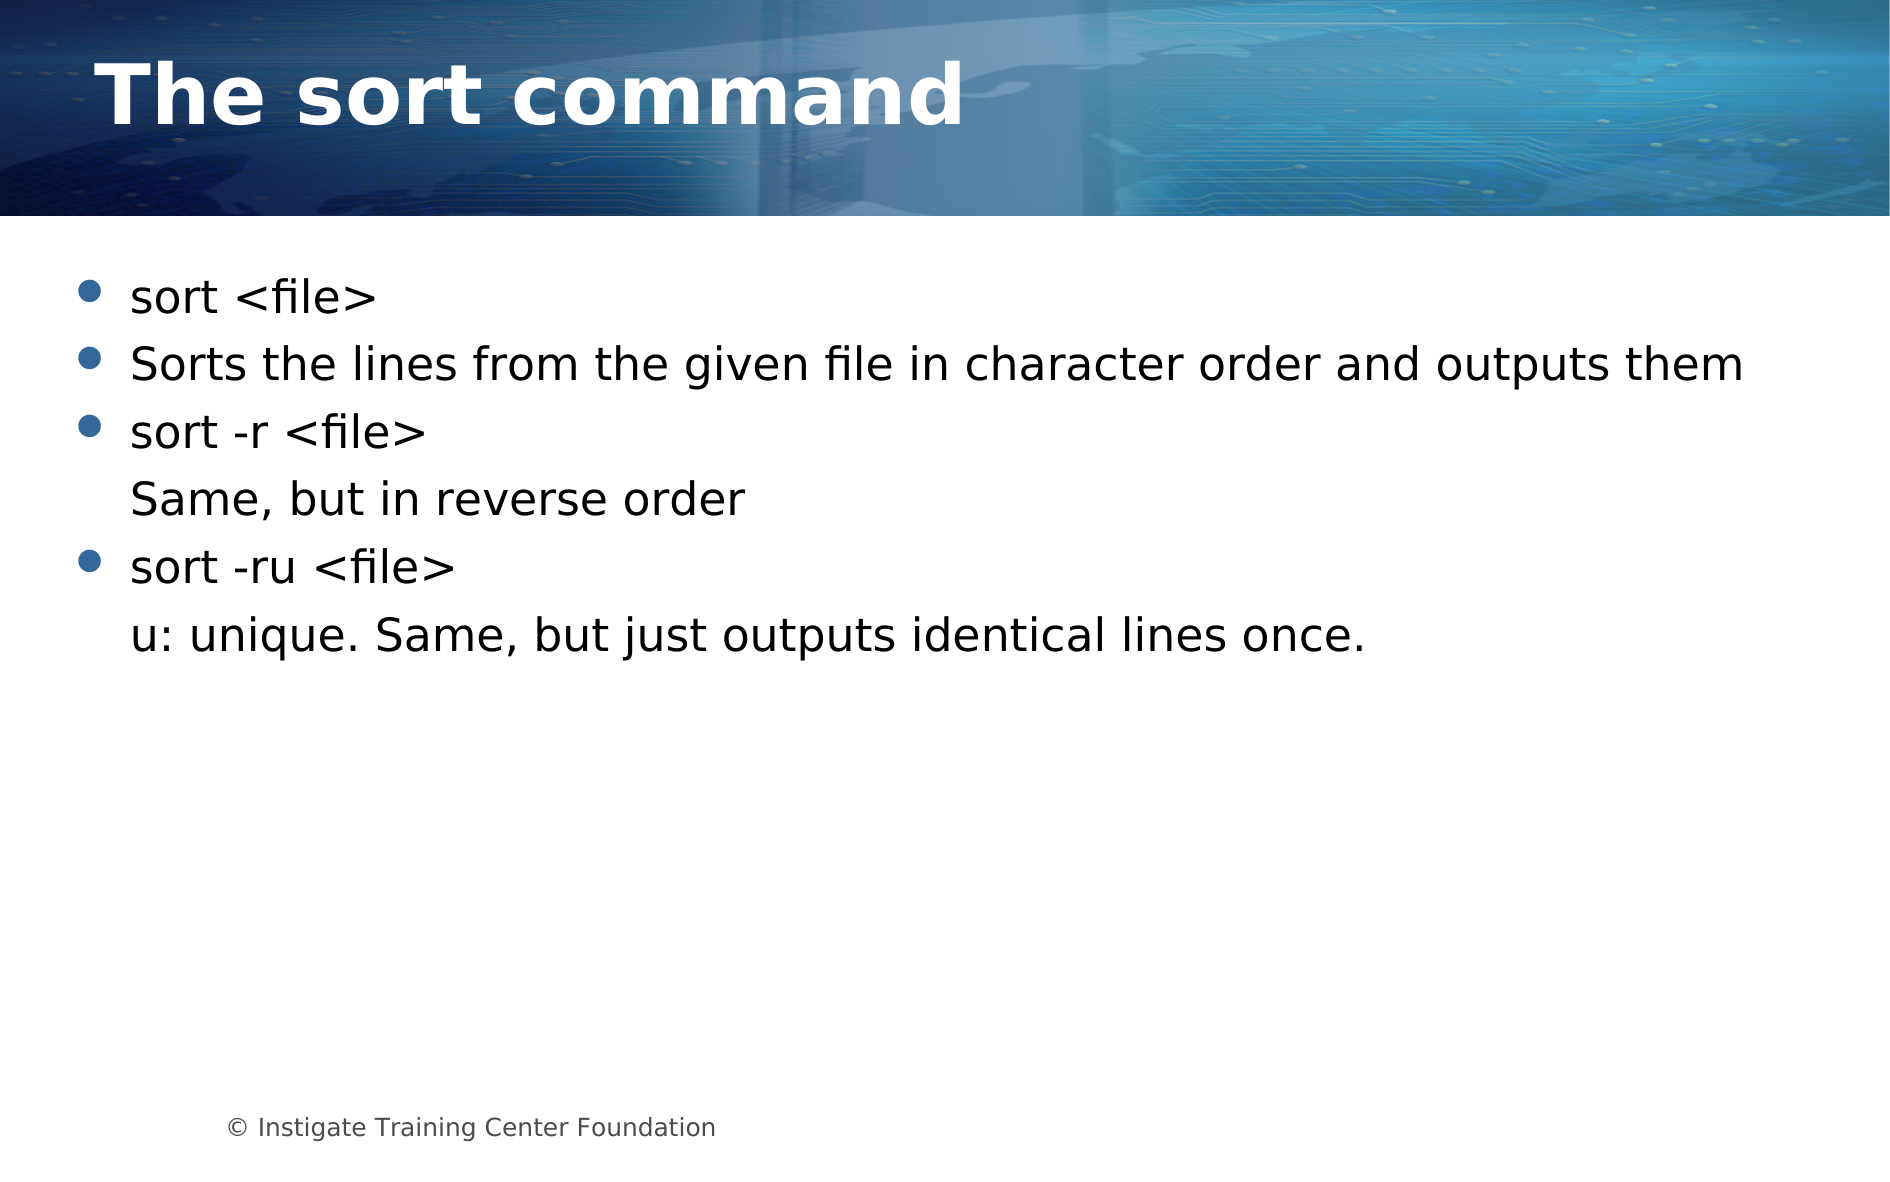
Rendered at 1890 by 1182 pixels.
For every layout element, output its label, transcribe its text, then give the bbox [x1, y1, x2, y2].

title The sort command [94, 21, 1793, 191]
list sort <file> Sorts the lines from the given file in character order and outputs them sort -r <file> Same, but in reverse order sort -ru <file> u: unique. Same, but just outputs identical lines once. [75, 275, 1775, 1120]
picture [0, 0, 1890, 216]
